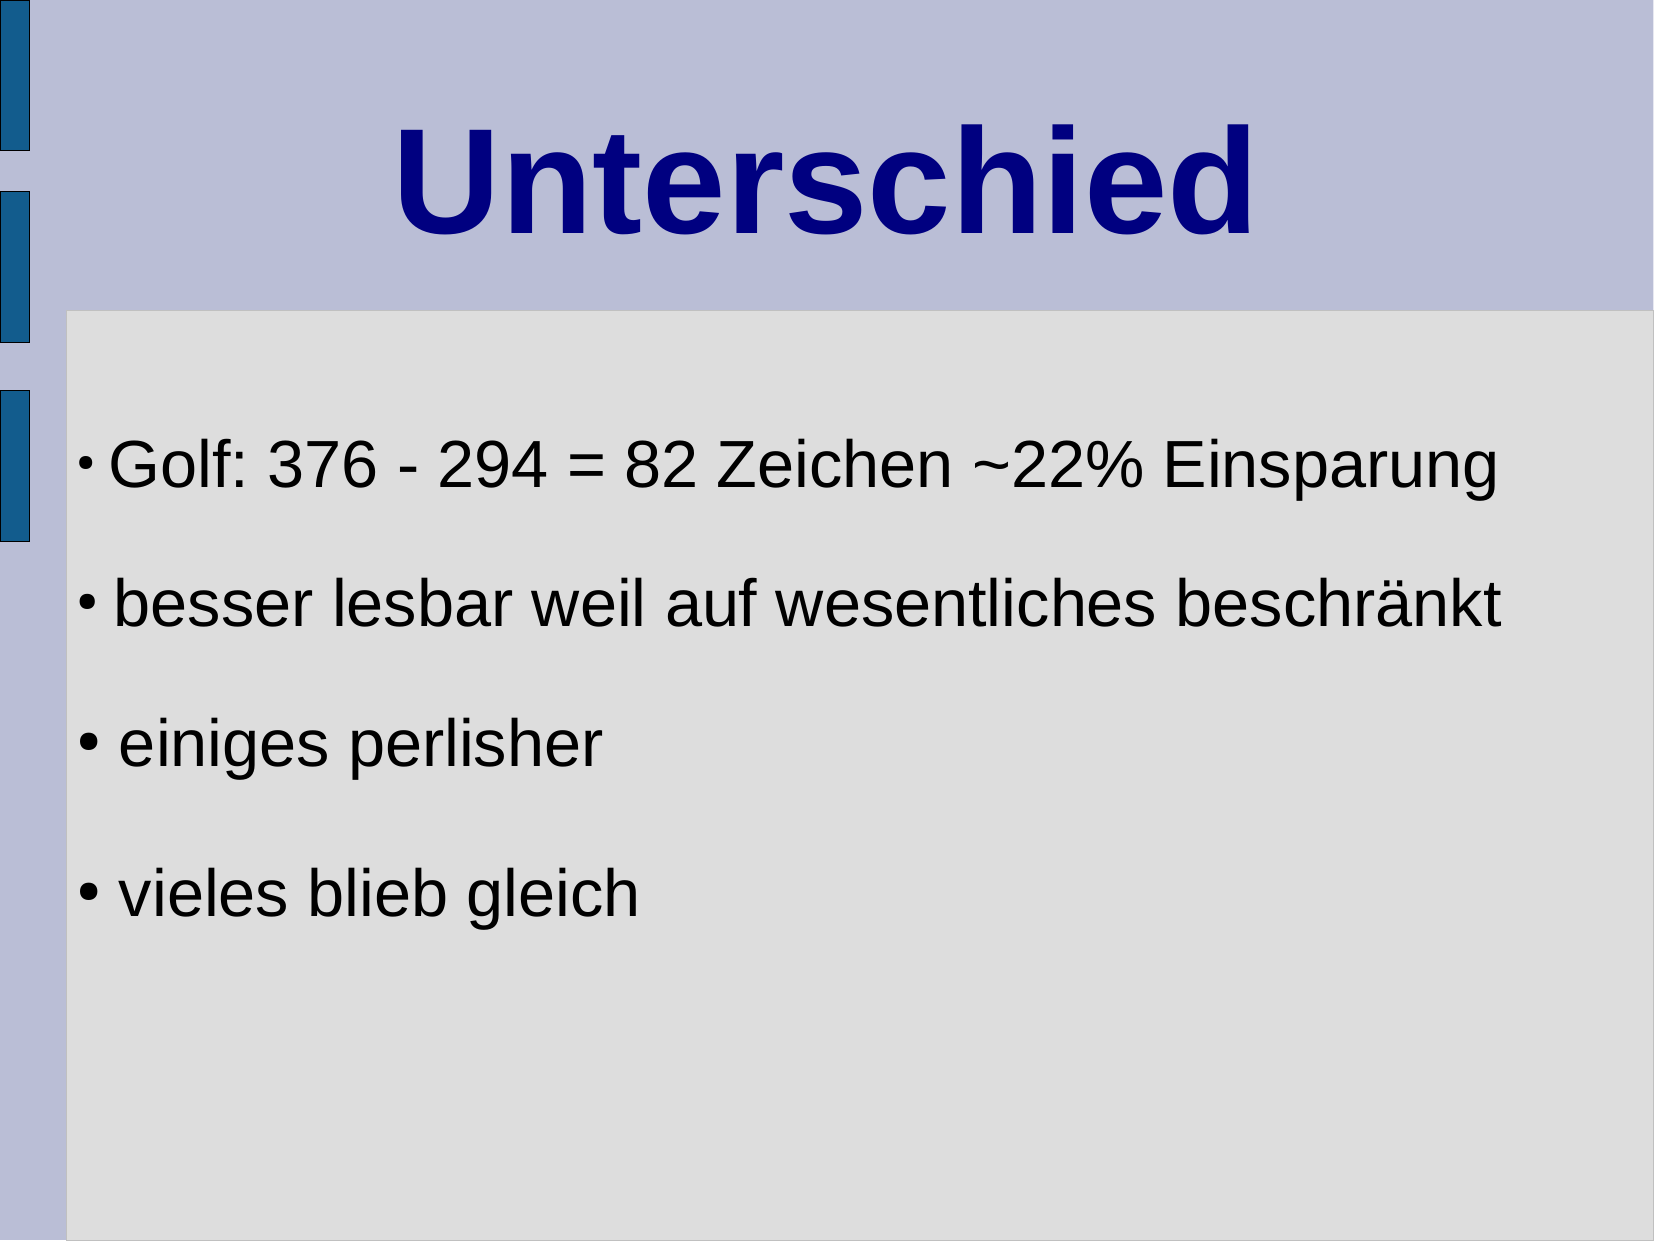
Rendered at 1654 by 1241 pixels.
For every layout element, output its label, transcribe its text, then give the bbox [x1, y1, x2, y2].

list Golf: 376 - 294 = 82 Zeichen ~22% Einsparung besser lesbar weil auf wesentliches beschränkt einiges perlisher vieles blieb gleich [76, 315, 1625, 945]
title Unterschied [59, 78, 1595, 286]
